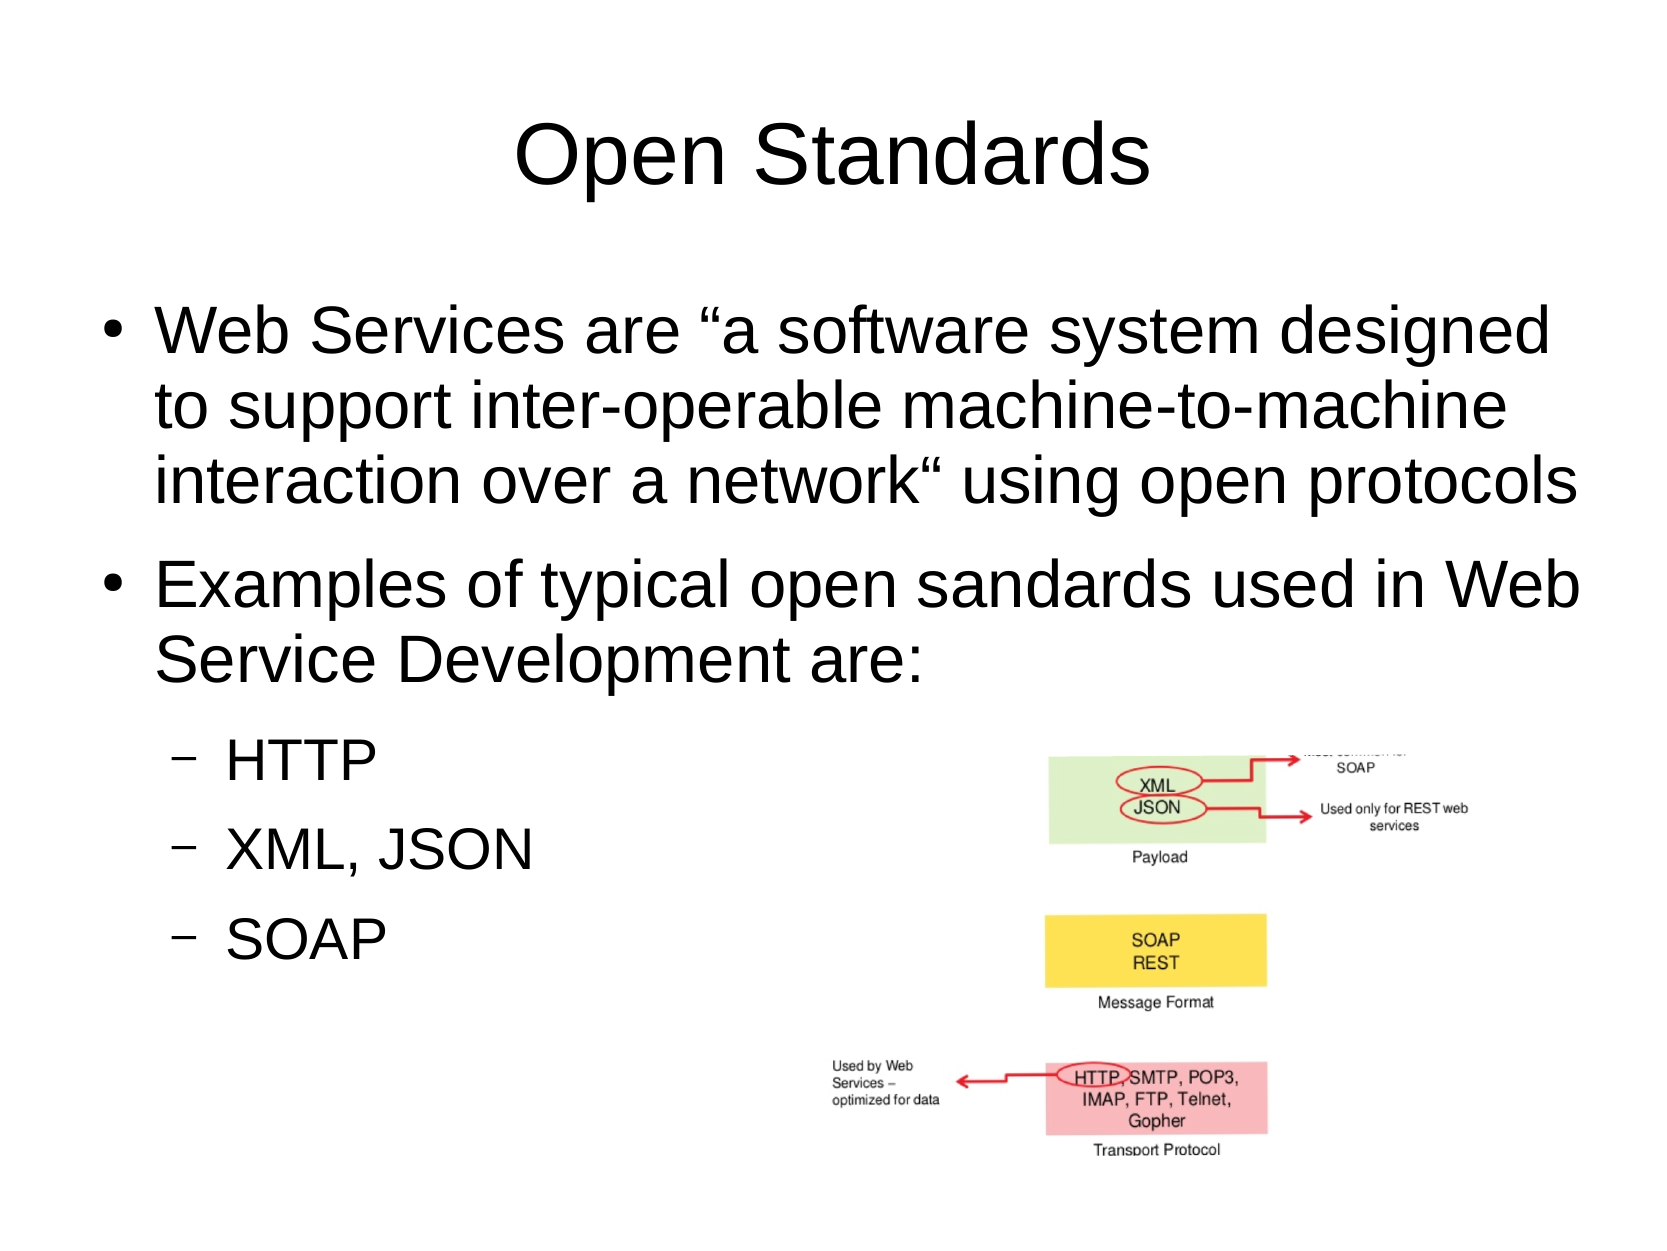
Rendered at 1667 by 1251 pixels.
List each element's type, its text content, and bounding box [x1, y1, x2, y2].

title Open Standards [83, 49, 1584, 259]
list Web Services are “a software system designed to support inter-operable machine-to-machine interaction over a network“ using open protocols Examples of typical open sandards used in Web Service Development are: HTTP XML, JSON SOAP [83, 292, 1584, 1018]
picture [814, 754, 1476, 1158]
